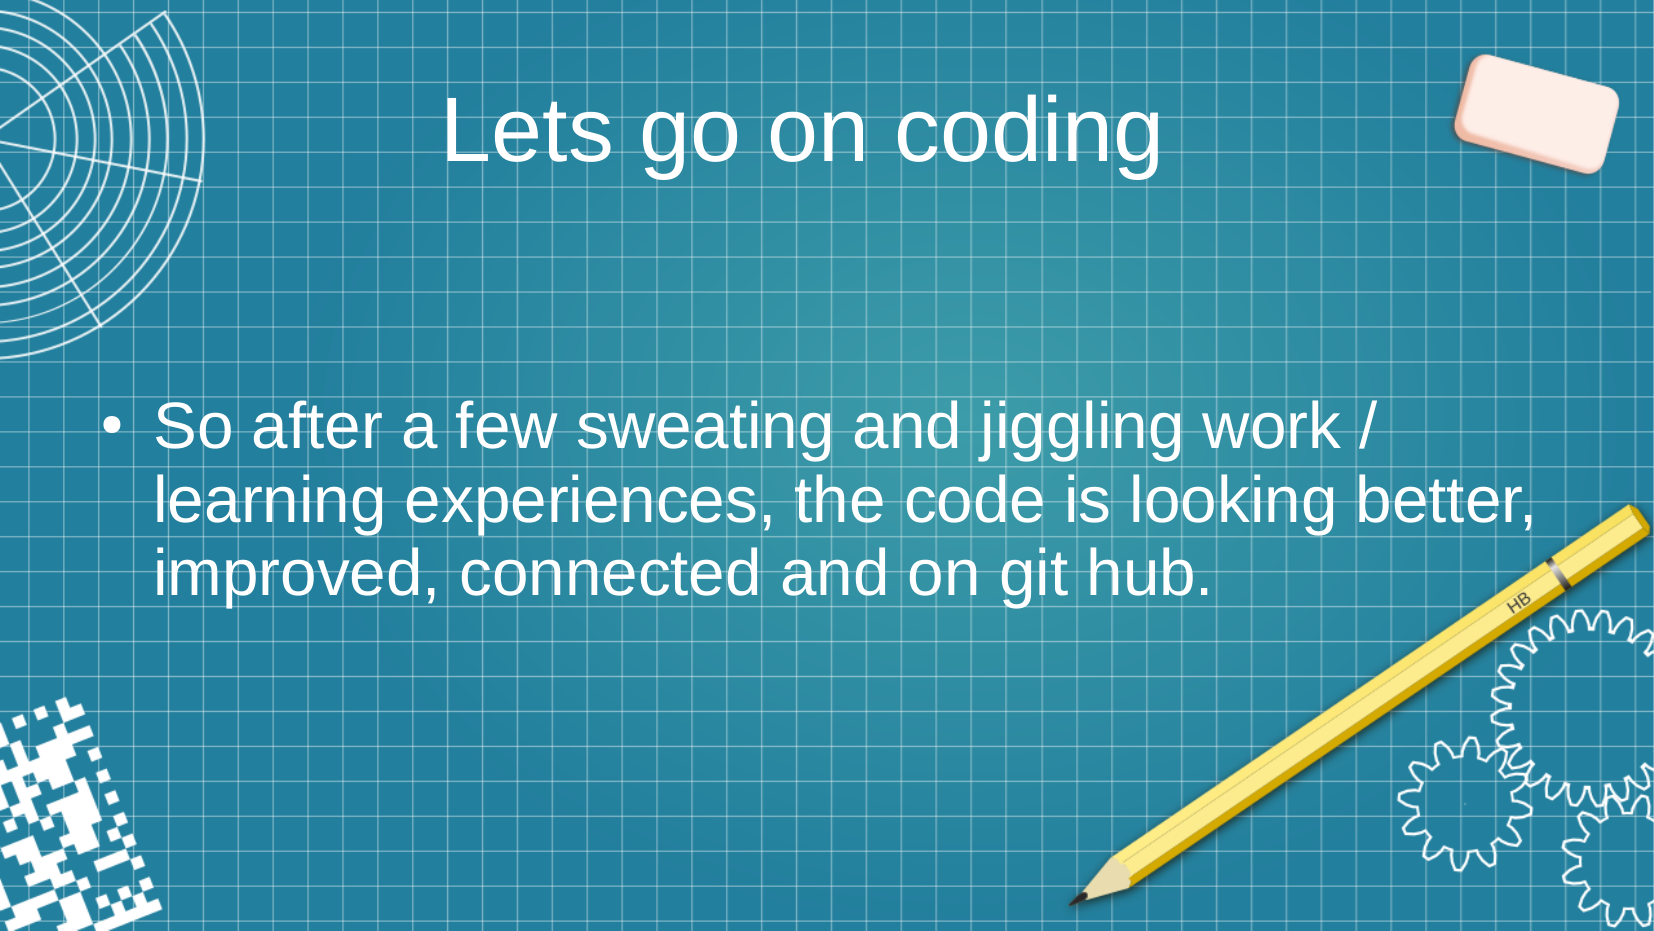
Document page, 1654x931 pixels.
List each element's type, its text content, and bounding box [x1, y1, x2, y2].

list So after a few sweating and jiggling work / learning experiences, the code is looking better, improved, connected and on git hub. [82, 389, 1571, 842]
picture [0, 0, 1654, 931]
title Lets go on coding [59, 23, 1548, 237]
